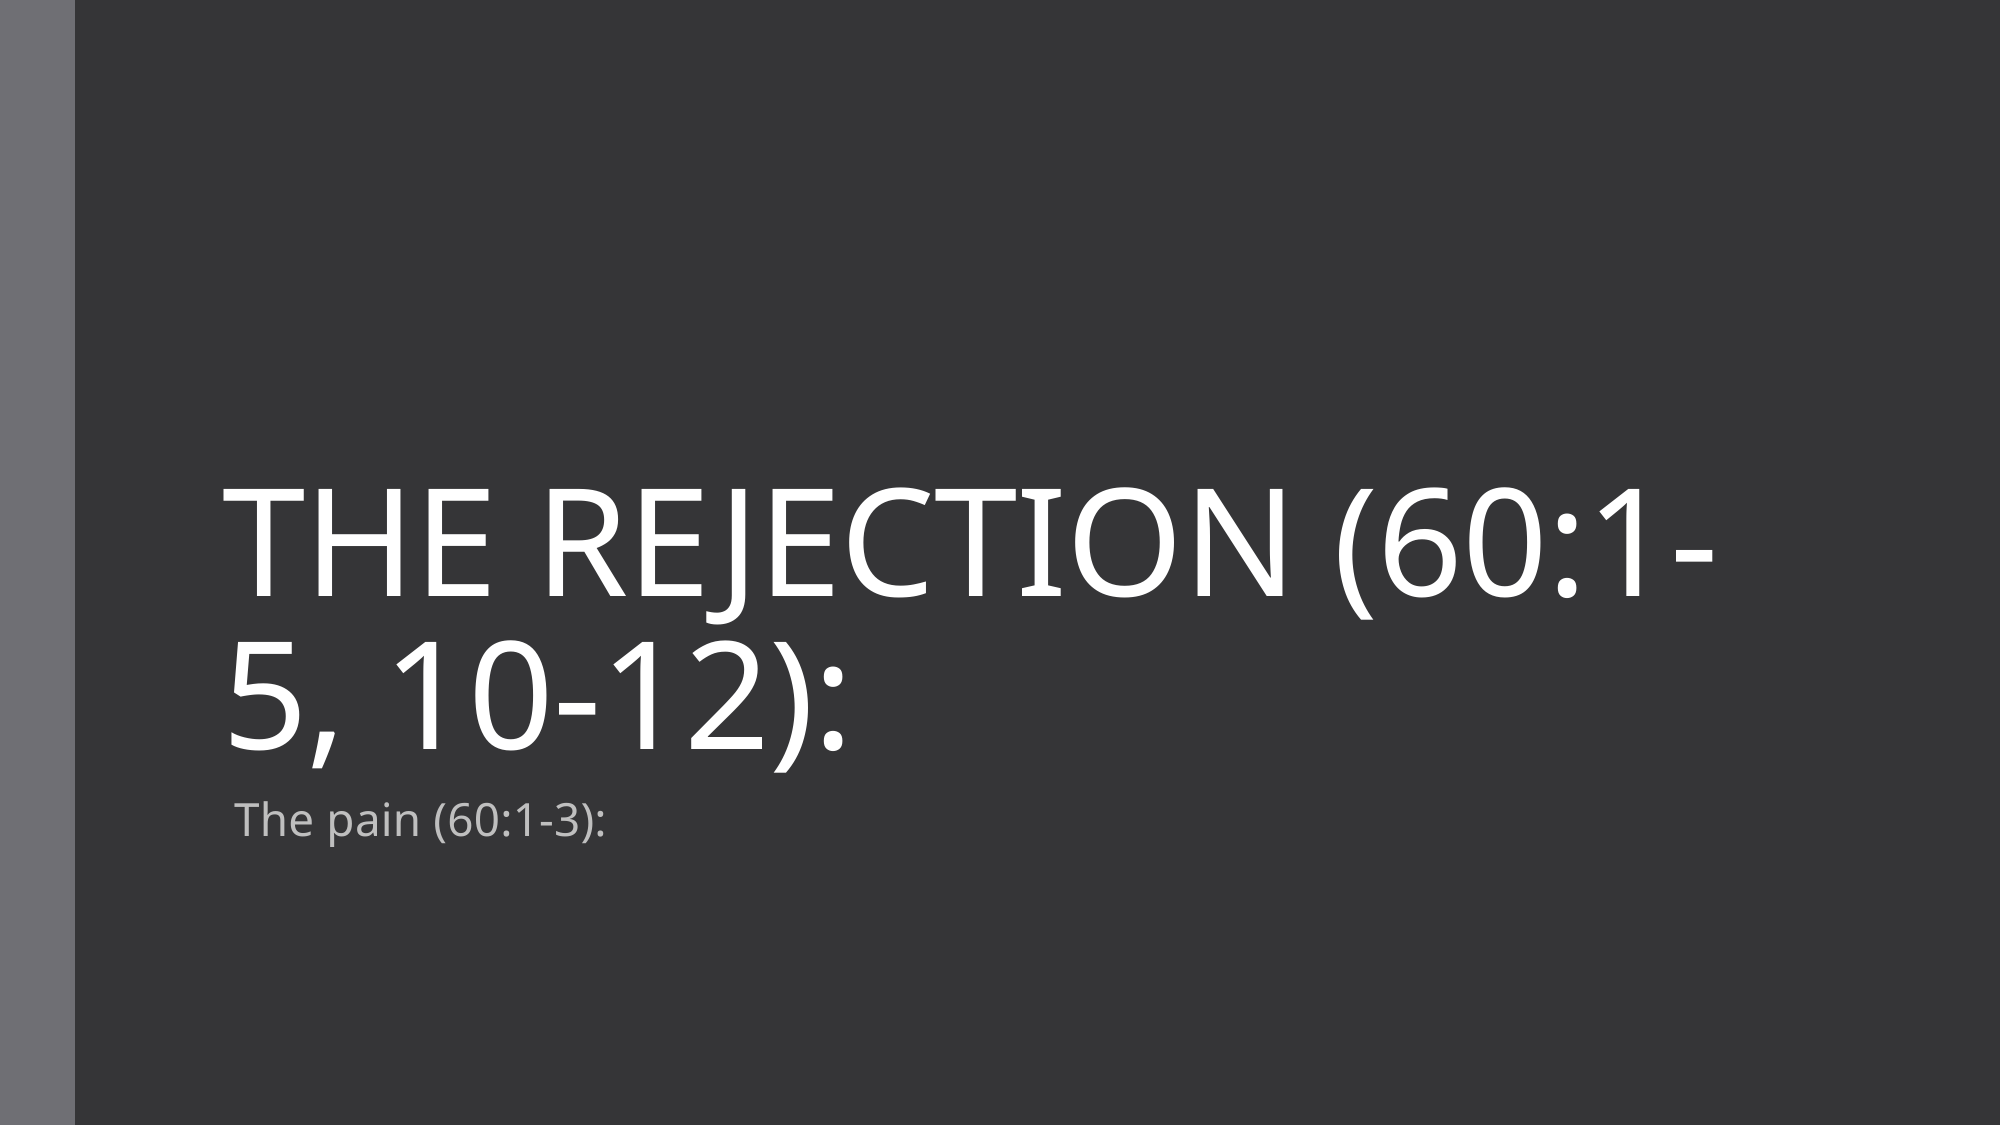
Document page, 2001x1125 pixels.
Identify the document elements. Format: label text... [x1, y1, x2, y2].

subtitle The pain (60:1-3): [206, 787, 1752, 1066]
title THE REJECTION (60:1-5, 10-12): [206, 124, 1752, 787]
